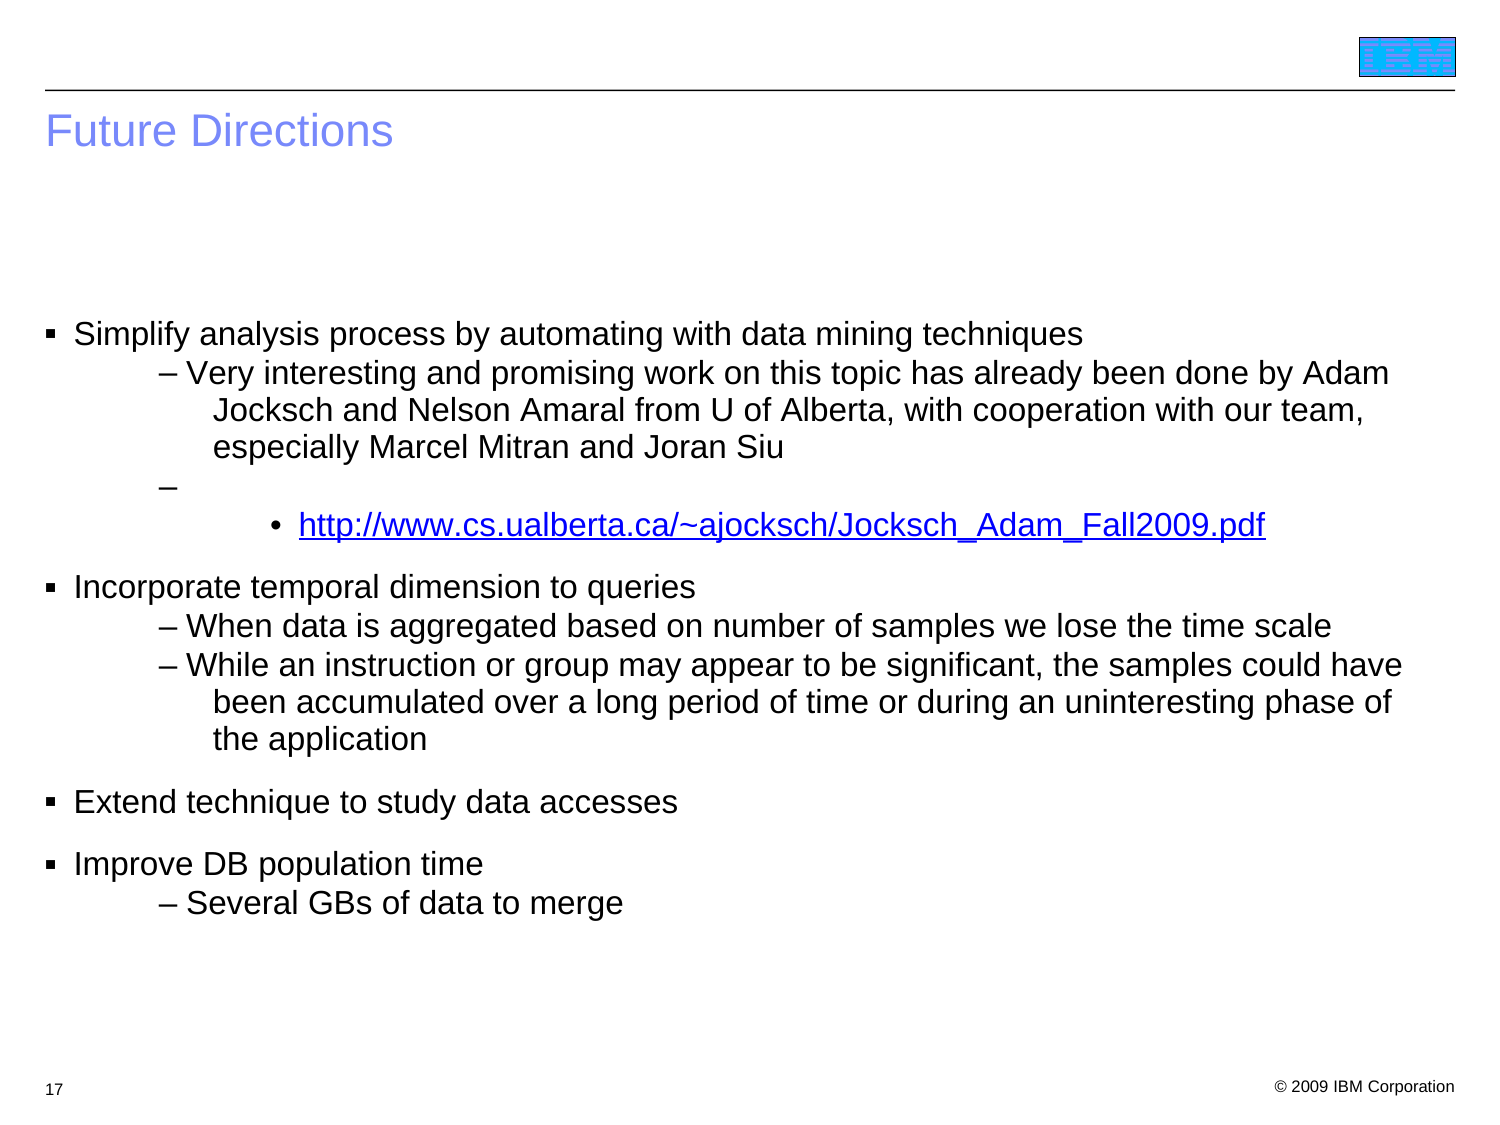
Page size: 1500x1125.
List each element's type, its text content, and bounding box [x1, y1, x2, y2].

list Simplify analysis process by automating with data mining techniques Very interesting and promising work on this topic has already been done by Adam Jocksch and Nelson Amaral from U of Alberta, with cooperation with our team, especially Marcel Mitran and Joran Siu http://www.cs.ualberta.ca/~ajocksch/Jocksch_Adam_Fall2009.pdf Incorporate temporal dimension to queries When data is aggregated based on number of samples we lose the time scale While an instruction or group may appear to be significant, the samples could have been accumulated over a long period of time or during an uninteresting phase of the application Extend technique to study data accesses Improve DB population time Several GBs of data to merge [30, 307, 1456, 1058]
title Future Directions [30, 97, 1456, 218]
